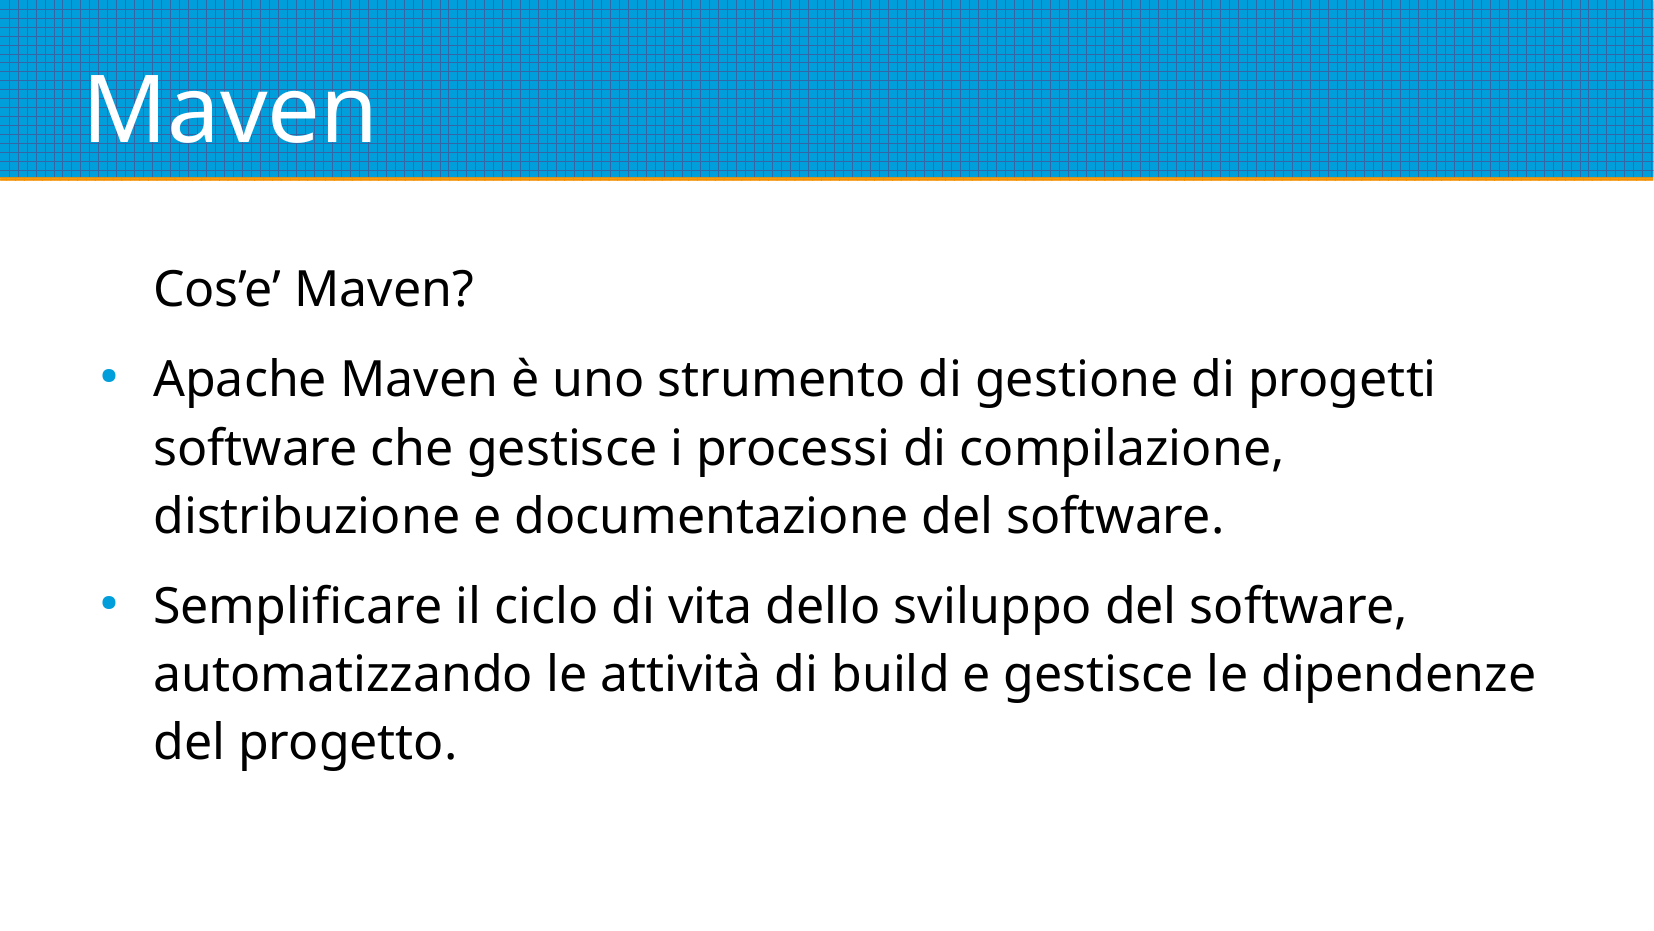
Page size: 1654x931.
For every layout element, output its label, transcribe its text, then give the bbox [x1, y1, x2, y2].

title Maven [82, 14, 1571, 171]
list Cos’e’ Maven? Apache Maven è uno strumento di gestione di progetti software che gestisce i processi di compilazione, distribuzione e documentazione del software. Semplificare il ciclo di vita dello sviluppo del software, automatizzando le attività di build e gestisce le dipendenze del progetto. [82, 252, 1563, 827]
